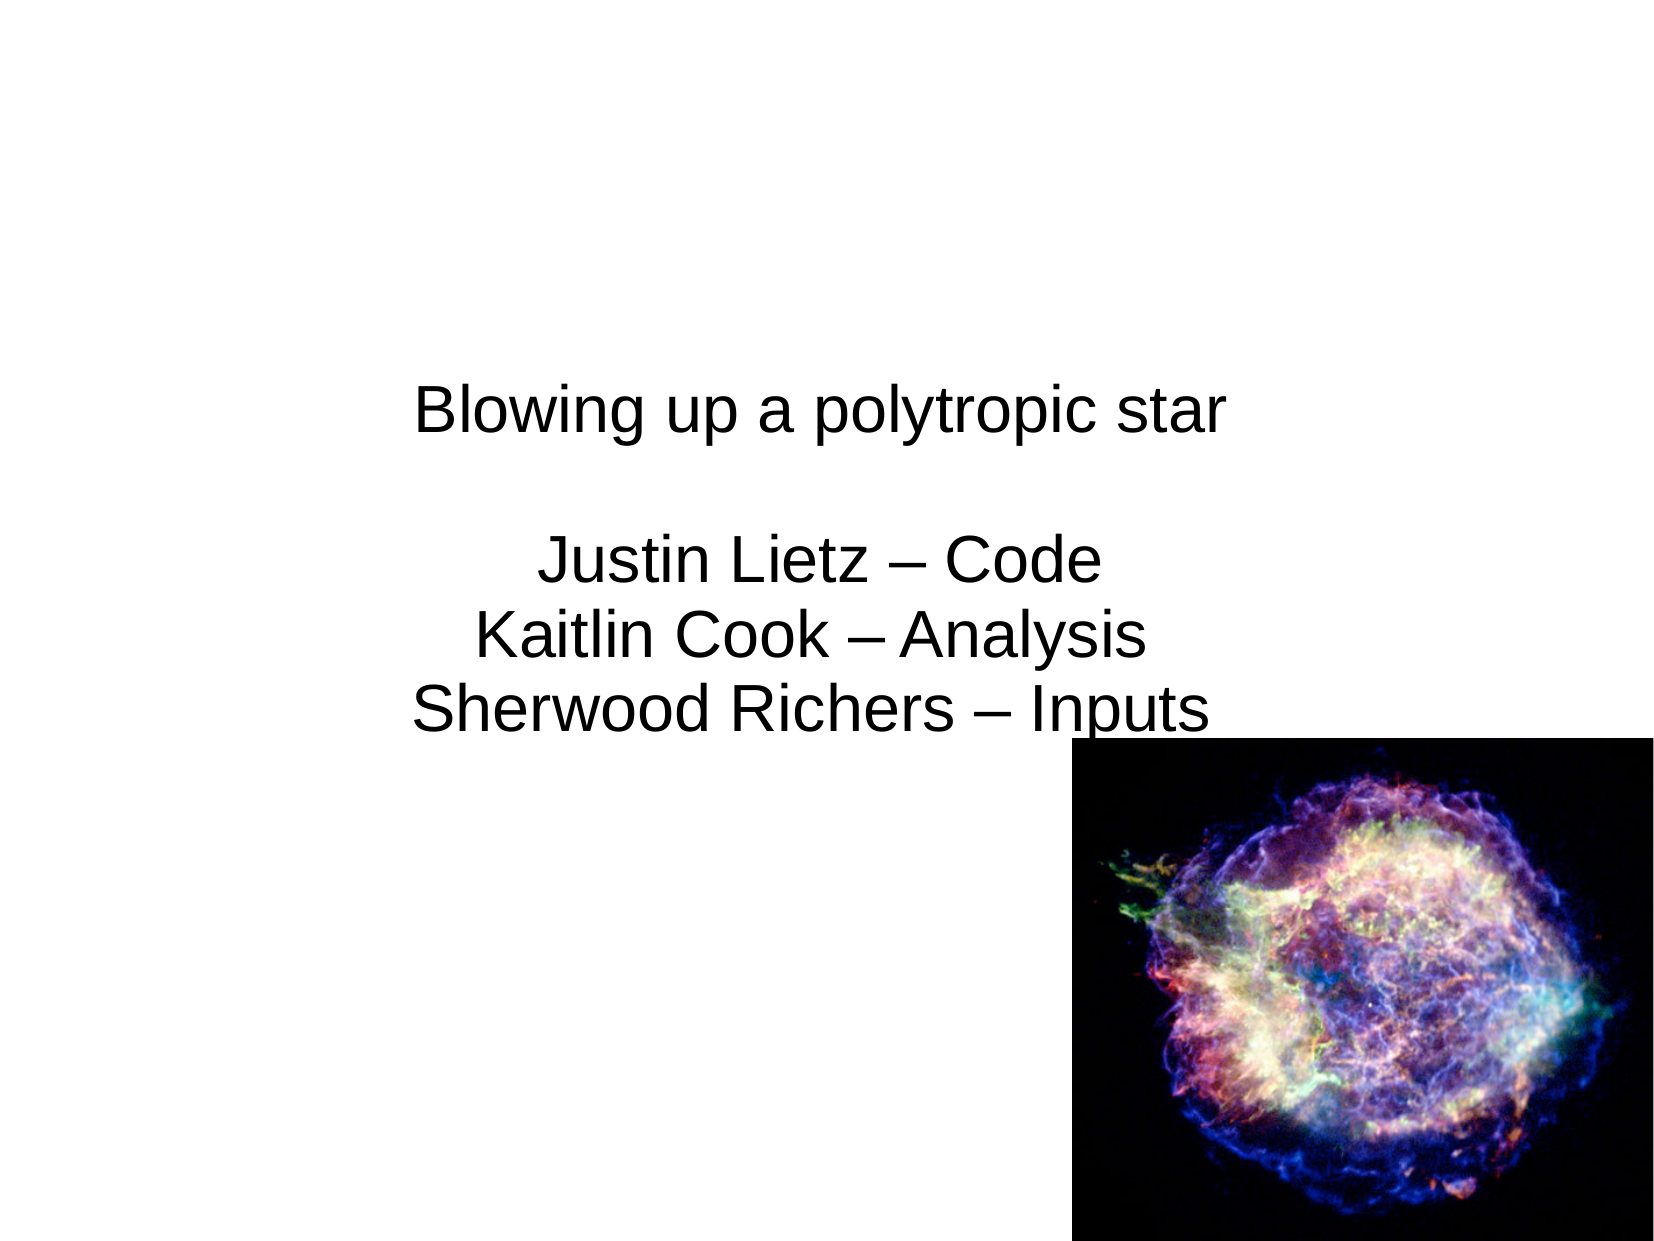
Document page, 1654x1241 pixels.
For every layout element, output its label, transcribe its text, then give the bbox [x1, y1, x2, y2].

subtitle Blowing up a polytropic star Justin Lietz – Code Kaitlin Cook – Analysis Sherwood Richers – Inputs [76, 29, 1565, 1089]
picture [1072, 738, 1654, 1241]
